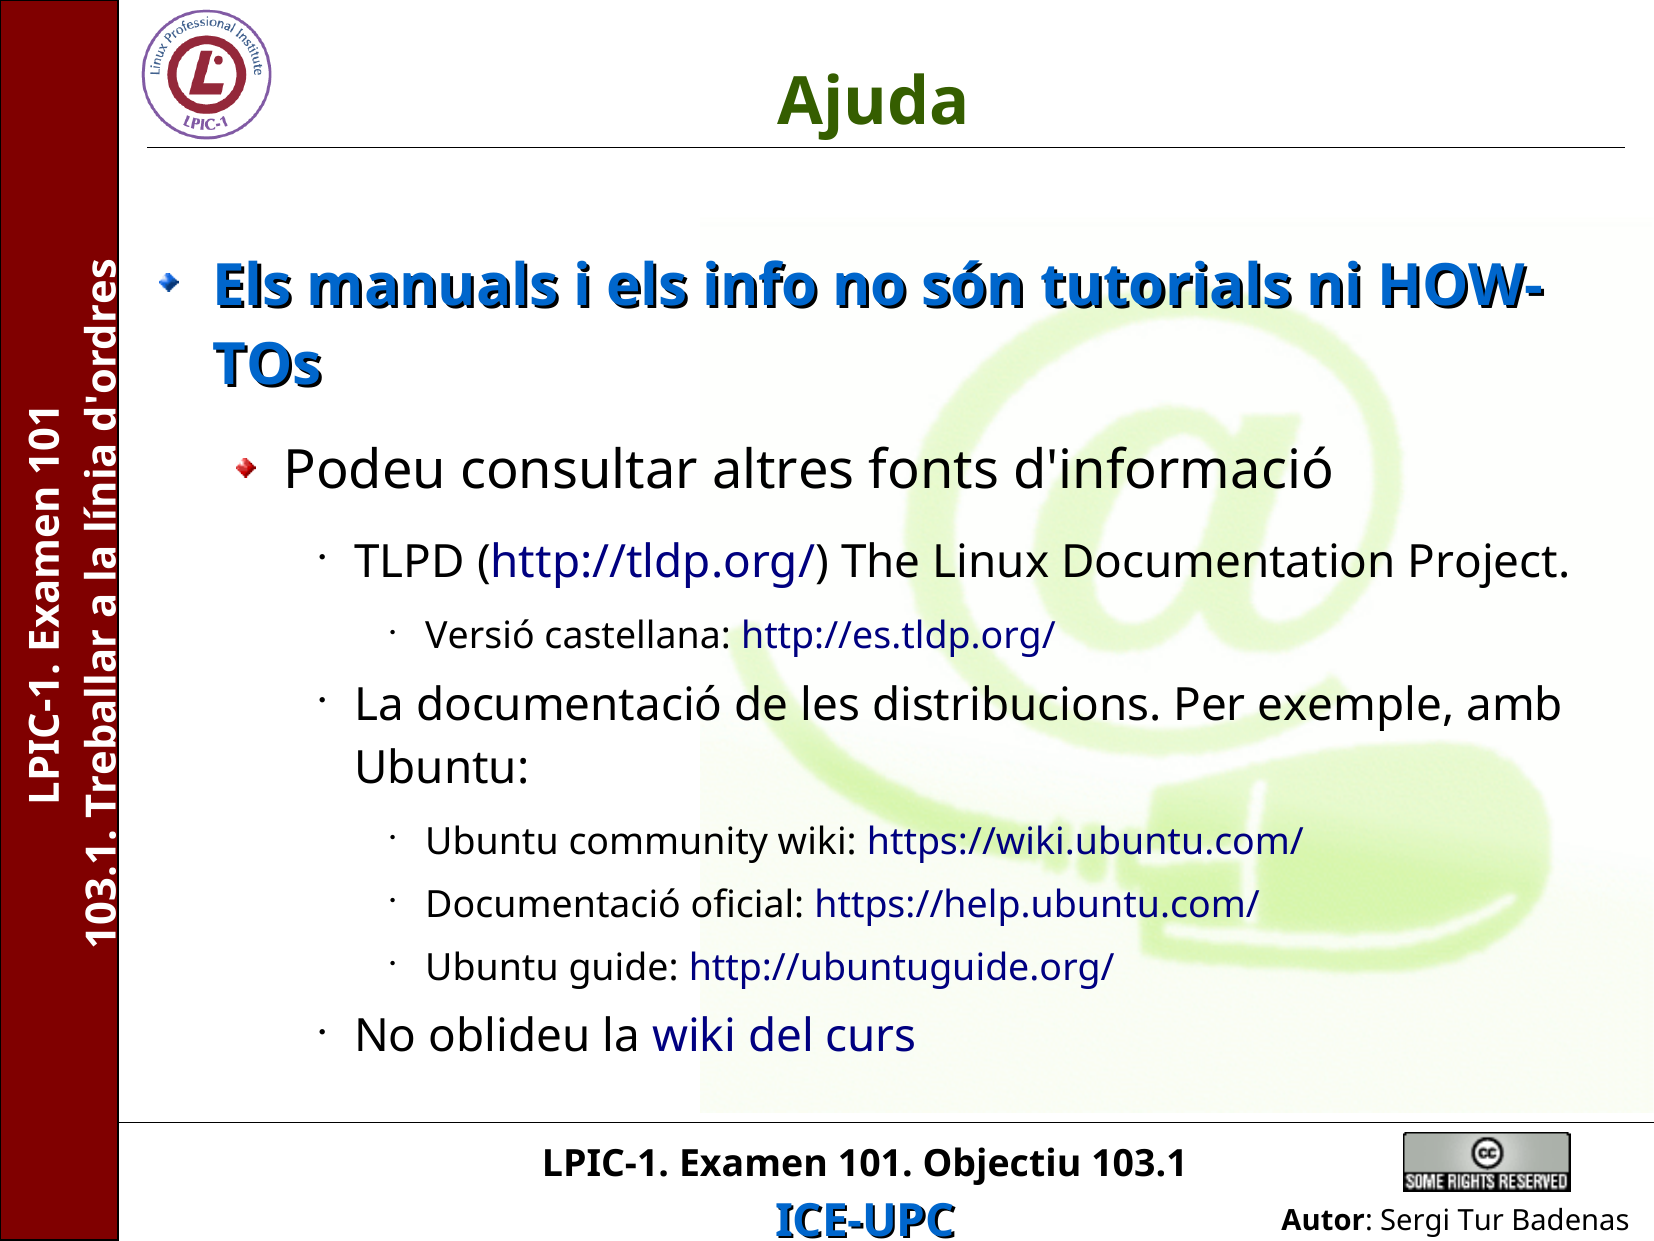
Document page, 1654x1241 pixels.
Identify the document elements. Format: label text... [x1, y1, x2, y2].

picture [1403, 1132, 1571, 1192]
title Ajuda [129, 56, 1619, 141]
picture [135, 5, 277, 56]
picture [700, 217, 1654, 1113]
list Els manuals i els info no són tutorials ni HOW-TOs Podeu consultar altres fonts d'informació TLPD (http://tldp.org/) The Linux Documentation Project. Versió castellana: http://es.tldp.org/ La documentació de les distribucions. Per exemple, amb Ubuntu: Ubuntu community wiki: https://wiki.ubuntu.com/ Documentació oficial: https://help.ubuntu.com/ Ubuntu guide: http://ubuntuguide.org/ No oblideu la wiki del curs [141, 242, 1630, 1078]
